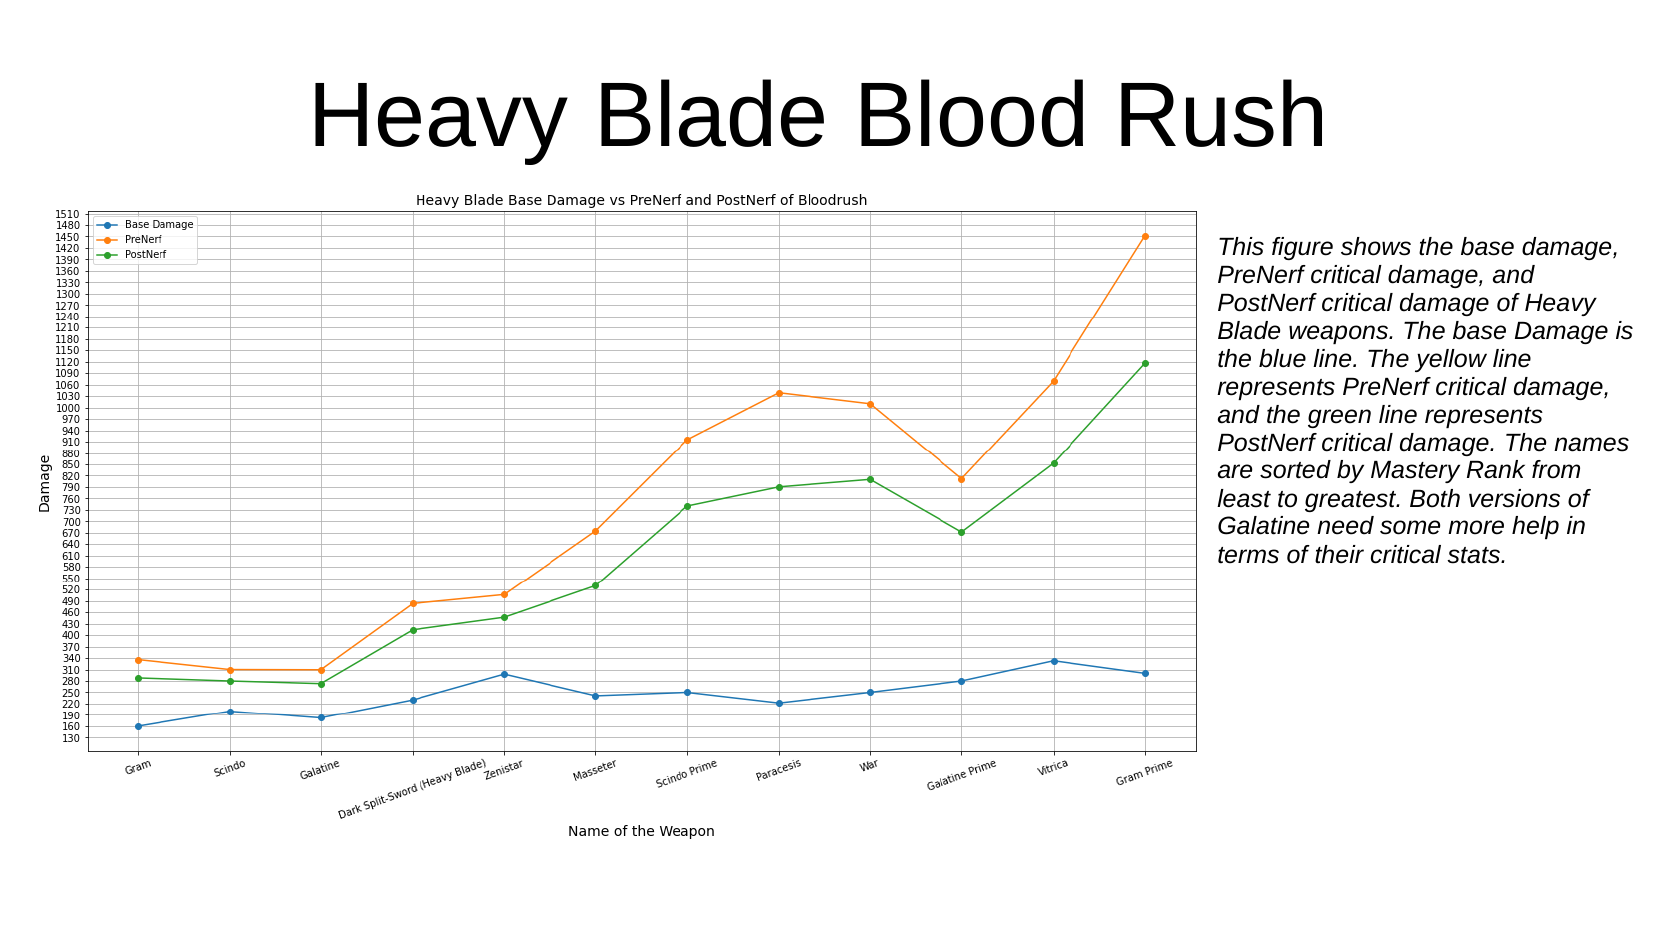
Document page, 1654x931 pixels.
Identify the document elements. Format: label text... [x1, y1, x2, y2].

text_box This figure shows the base damage, PreNerf critical damage, and PostNerf critical damage of Heavy Blade weapons. The base Damage is the blue line. The yellow line represents PreNerf critical damage, and the green line represents PostNerf critical damage. The names are sorted by Mastery Rank from least to greatest. Both versions of Galatine need some more help in terms of their critical stats. [1202, 225, 1651, 576]
picture [30, 187, 1201, 845]
title Heavy Blade Blood Rush [75, 37, 1564, 193]
